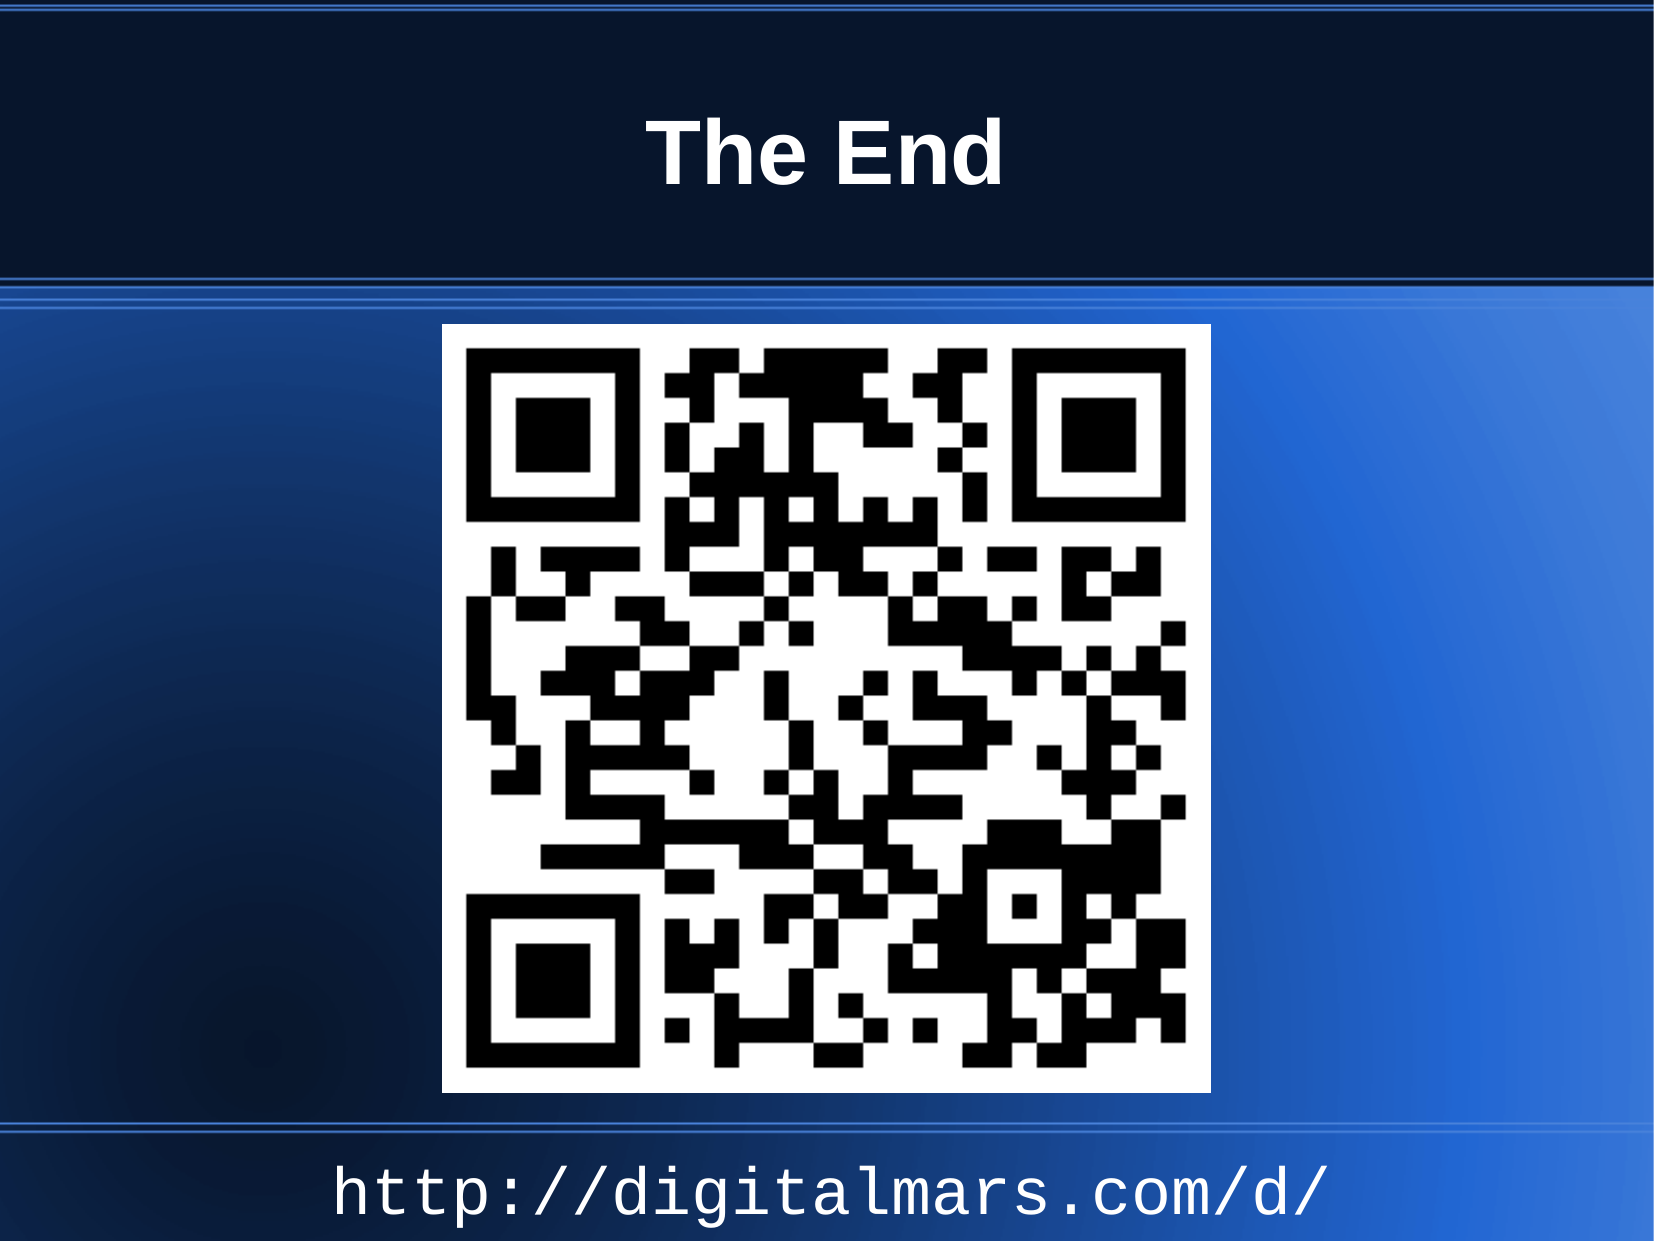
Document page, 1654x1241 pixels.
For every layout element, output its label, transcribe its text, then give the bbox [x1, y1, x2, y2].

picture [0, 0, 1654, 1241]
subtitle http://digitalmars.com/d/ [75, 1153, 1564, 1241]
title The End [82, 49, 1571, 257]
